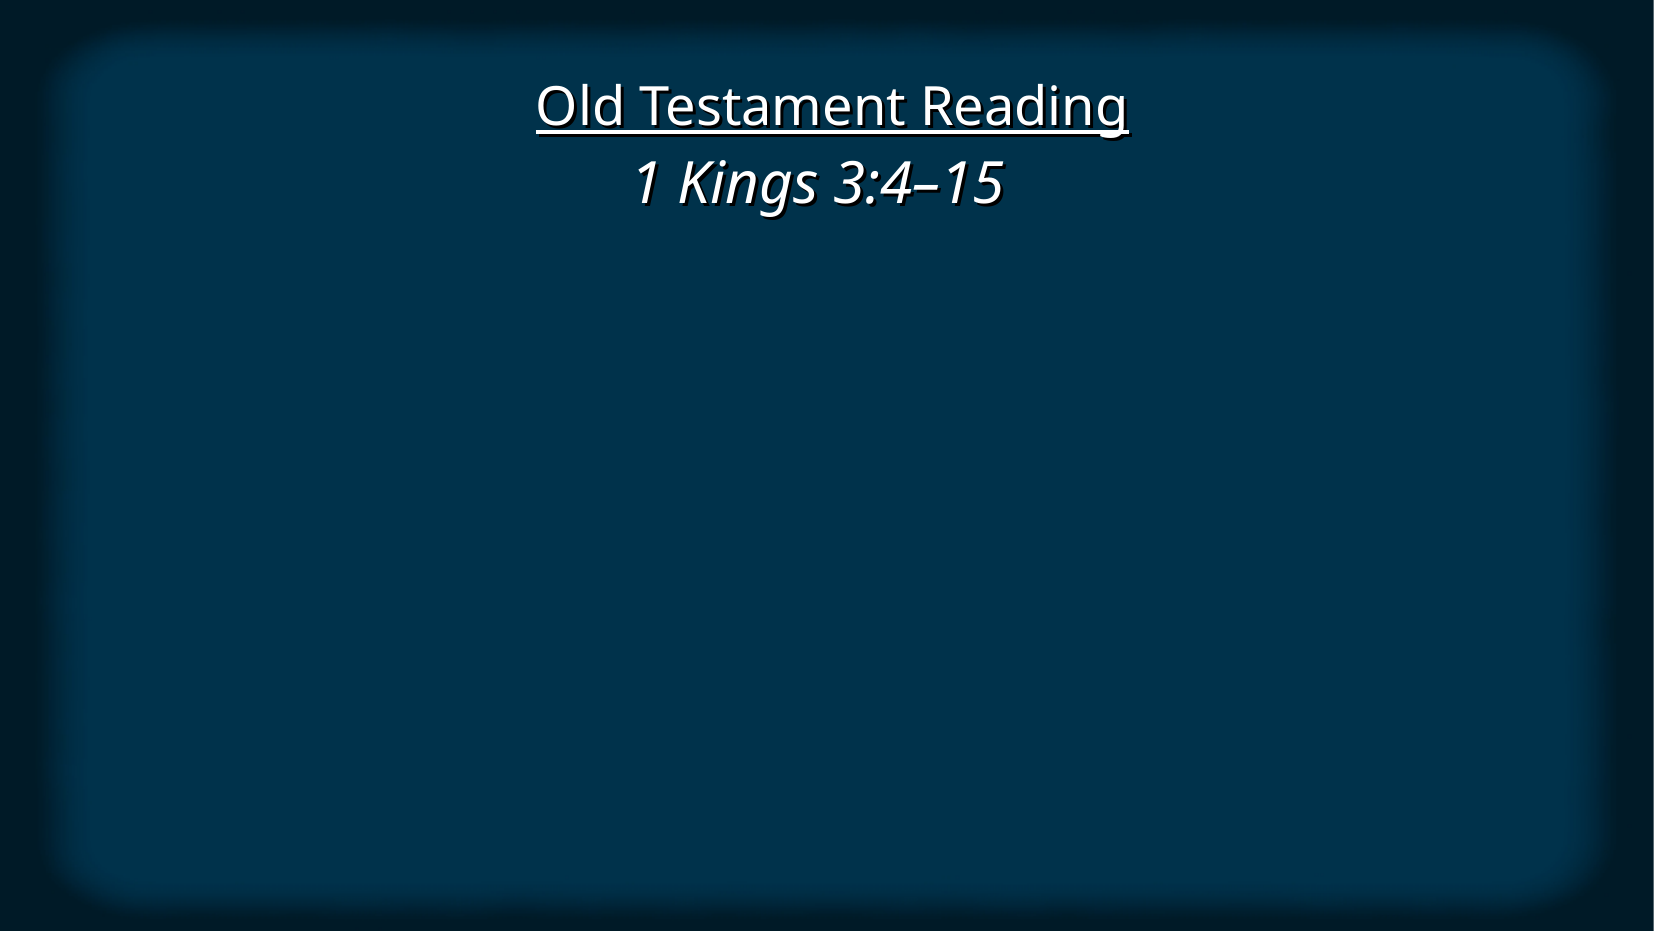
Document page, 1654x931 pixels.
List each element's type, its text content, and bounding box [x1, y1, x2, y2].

text_box Old Testament Reading 1 Kings 3:4–15 [75, 60, 1591, 224]
picture [0, 0, 1654, 931]
